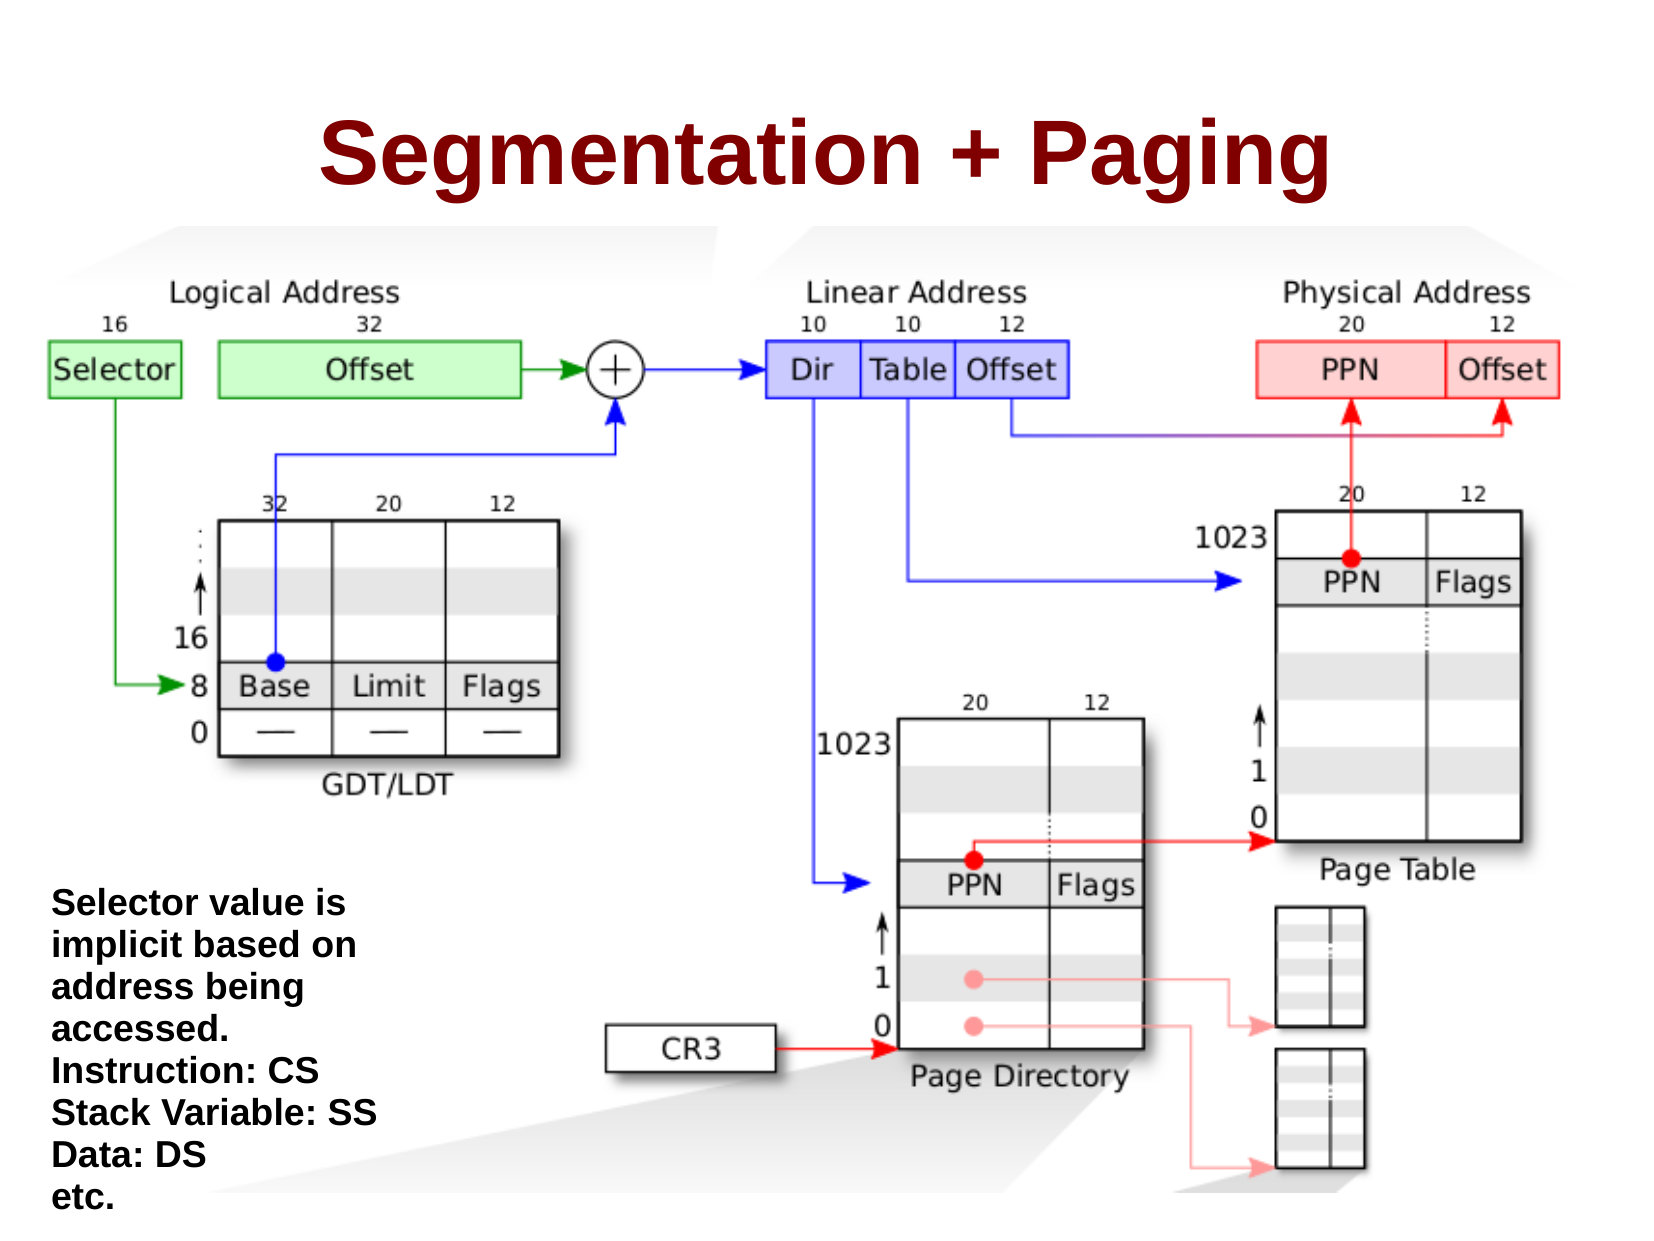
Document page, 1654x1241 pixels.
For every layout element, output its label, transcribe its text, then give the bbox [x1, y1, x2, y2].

text_box Selector value is implicit based on address being accessed. Instruction: CS Stack Variable: SS Data: DS etc. [36, 874, 461, 1225]
title Segmentation + Paging [82, 49, 1571, 226]
picture [36, 226, 1607, 1193]
